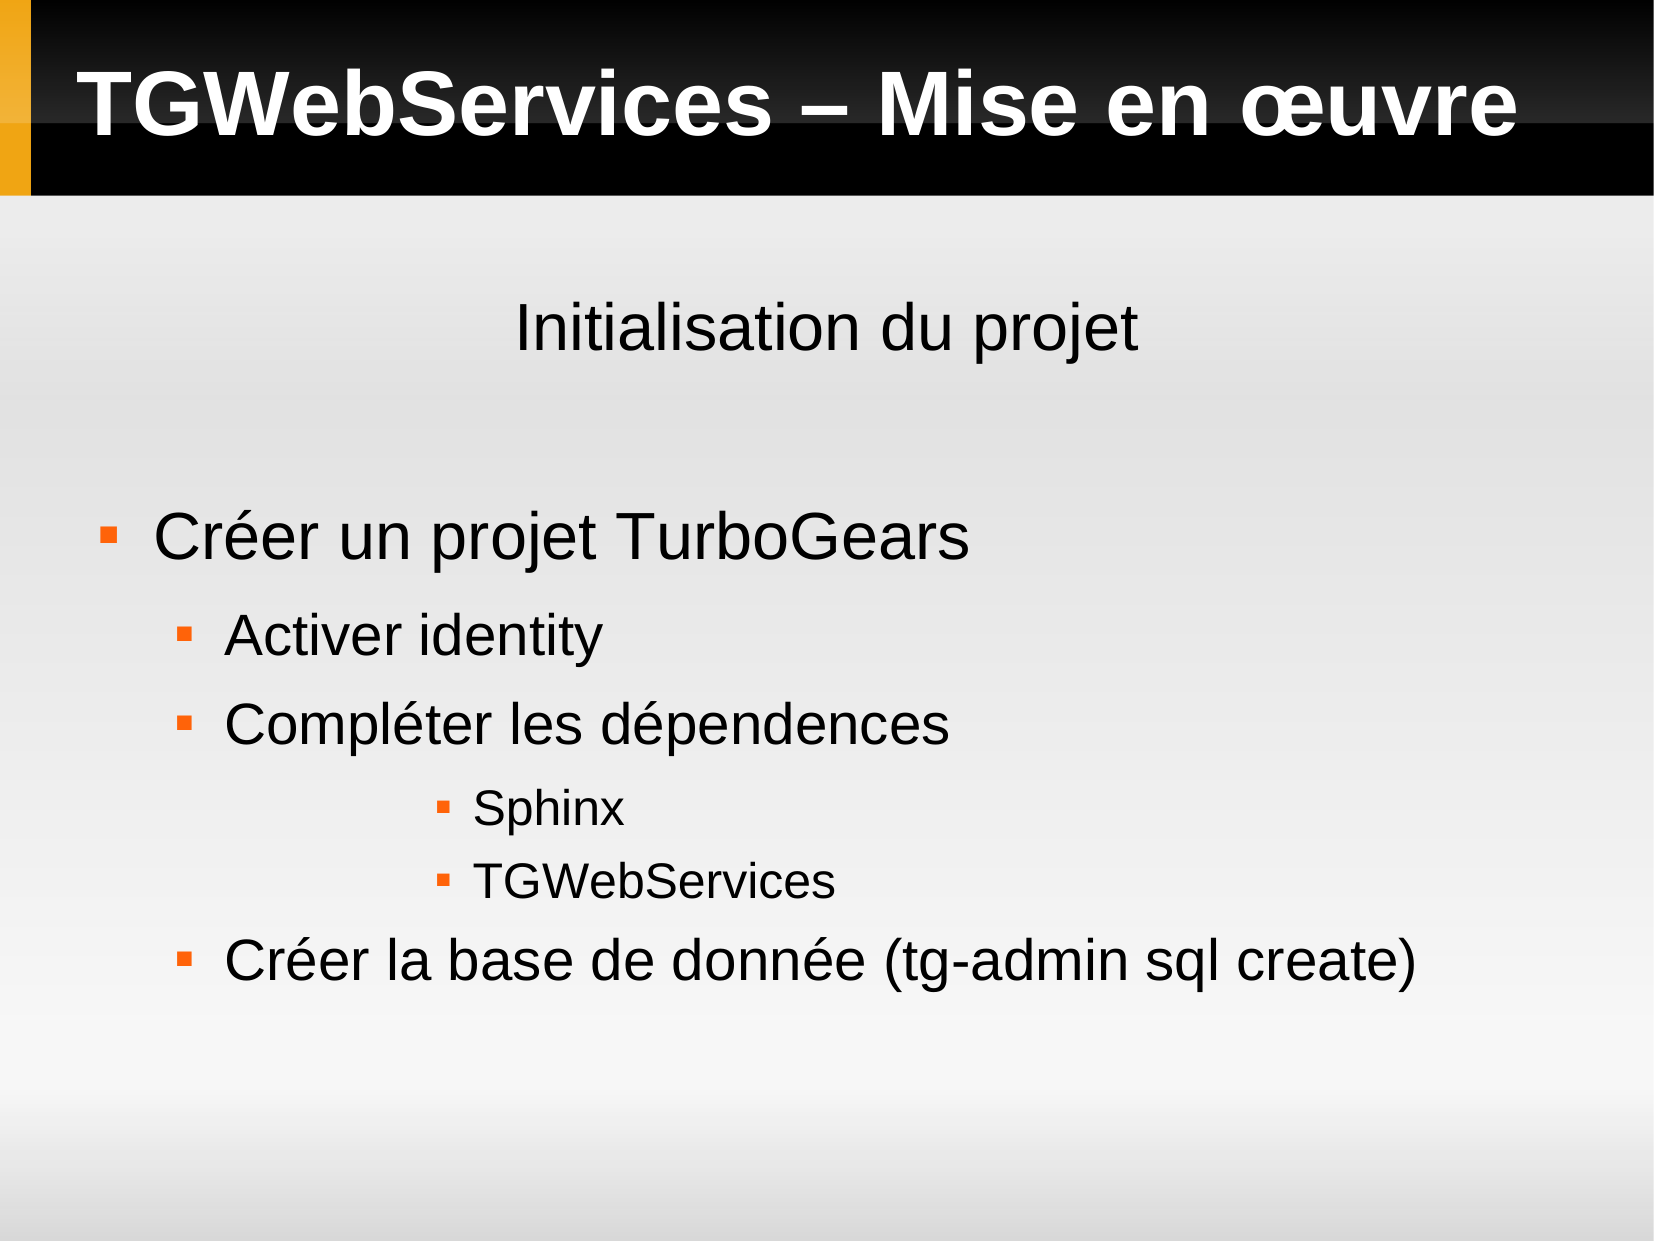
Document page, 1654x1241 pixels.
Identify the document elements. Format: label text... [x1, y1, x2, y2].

list Initialisation du projet Créer un projet TurboGears Activer identity Compléter les dépendences Sphinx TGWebServices Créer la base de donnée (tg-admin sql create) [82, 290, 1571, 1094]
title TGWebServices – Mise en œuvre [76, 7, 1565, 200]
picture [0, 0, 1654, 1241]
